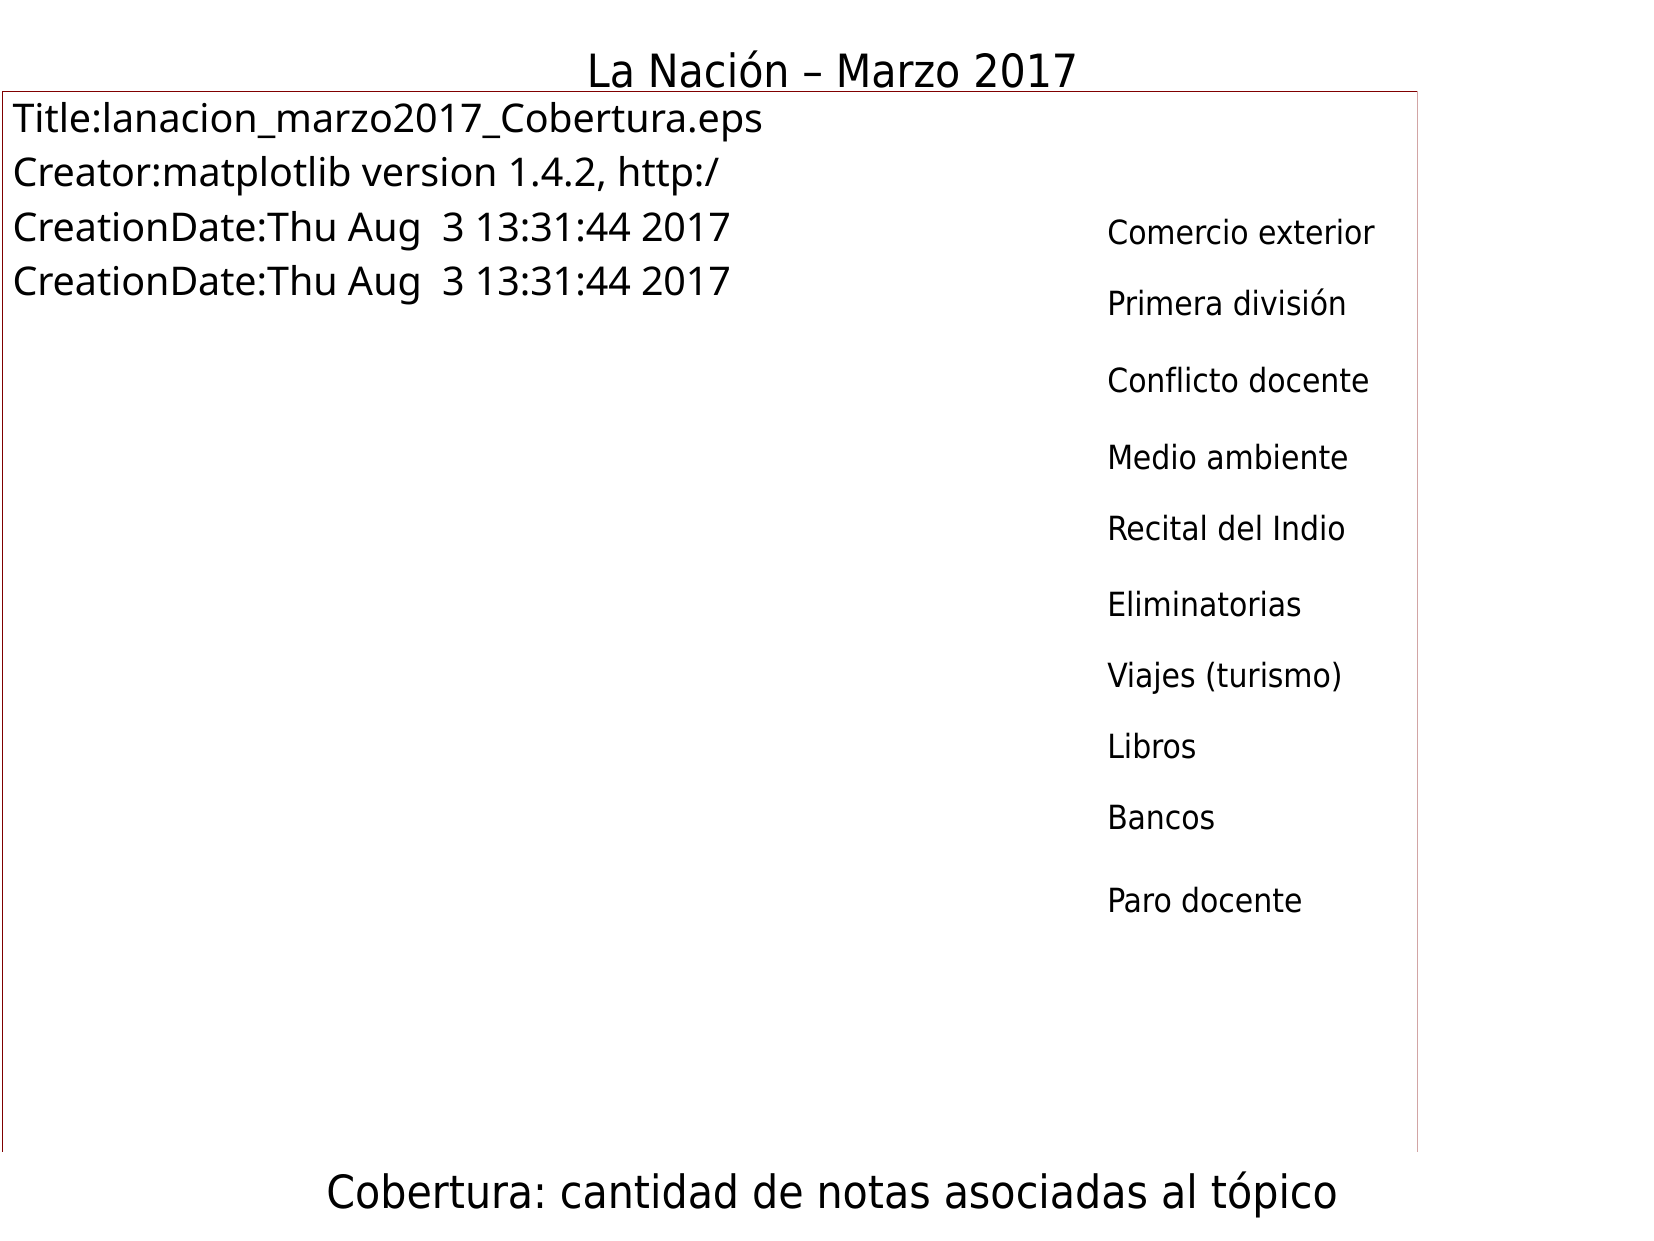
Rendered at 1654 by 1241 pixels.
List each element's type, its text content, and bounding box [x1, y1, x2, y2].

text_box La Nación – Marzo 2017 [35, 37, 1630, 106]
text_box Bancos [1092, 791, 1530, 846]
text_box Eliminatorias [1092, 578, 1530, 633]
text_box Paro docente [1092, 874, 1530, 928]
text_box Recital del Indio [1092, 502, 1530, 556]
picture [0, 88, 1418, 1152]
text_box Libros [1092, 720, 1530, 775]
text_box Cobertura: cantidad de notas asociadas al tópico [35, 1159, 1630, 1228]
text_box Conflicto docente [1092, 354, 1530, 409]
text_box Viajes (turismo) [1092, 649, 1530, 704]
text_box Primera división [1092, 277, 1530, 332]
text_box Medio ambiente [1092, 431, 1530, 485]
text_box Comercio exterior [1092, 206, 1530, 261]
